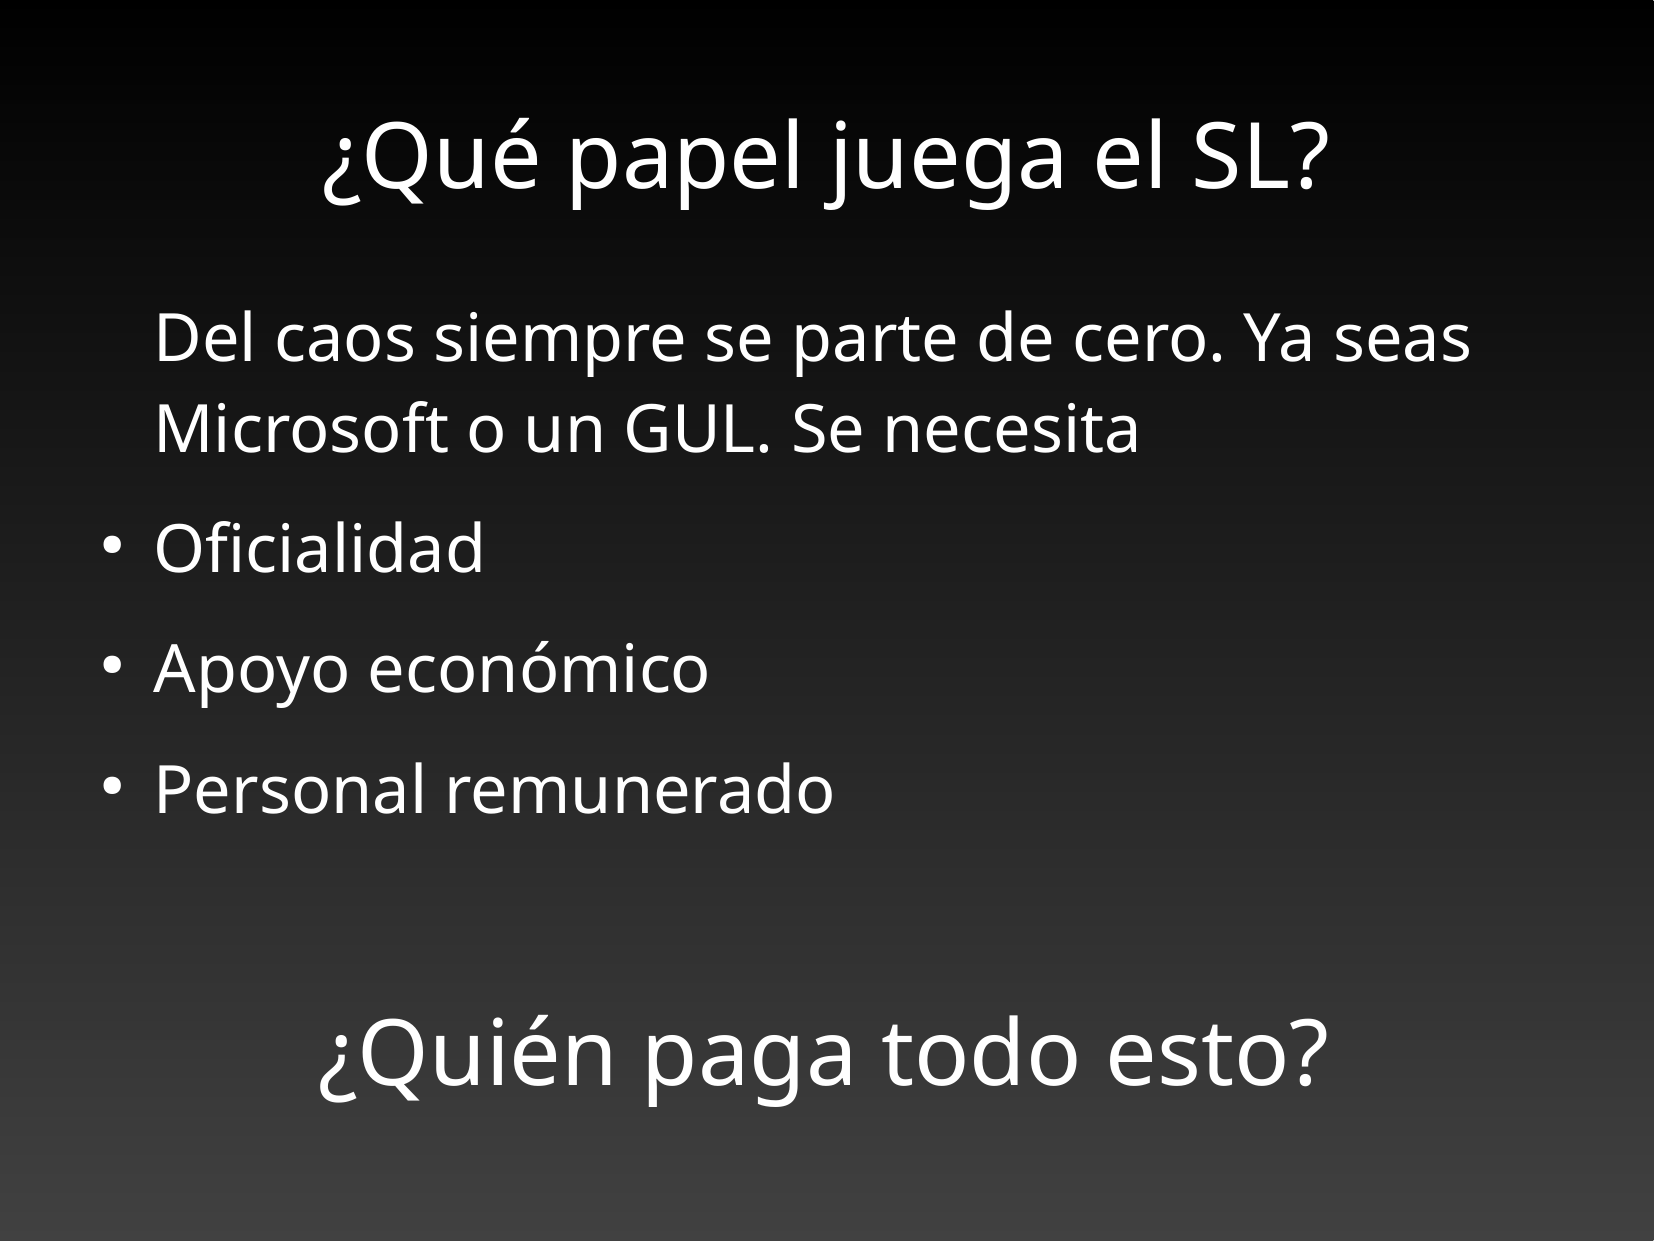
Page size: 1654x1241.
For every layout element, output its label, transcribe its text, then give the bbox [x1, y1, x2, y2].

title ¿Qué papel juega el SL? [82, 56, 1571, 250]
title ¿Quién paga todo esto? [80, 953, 1569, 1146]
list Del caos siempre se parte de cero. Ya seas Microsoft o un GUL. Se necesita Oficialidad Apoyo económico Personal remunerado [82, 290, 1571, 841]
